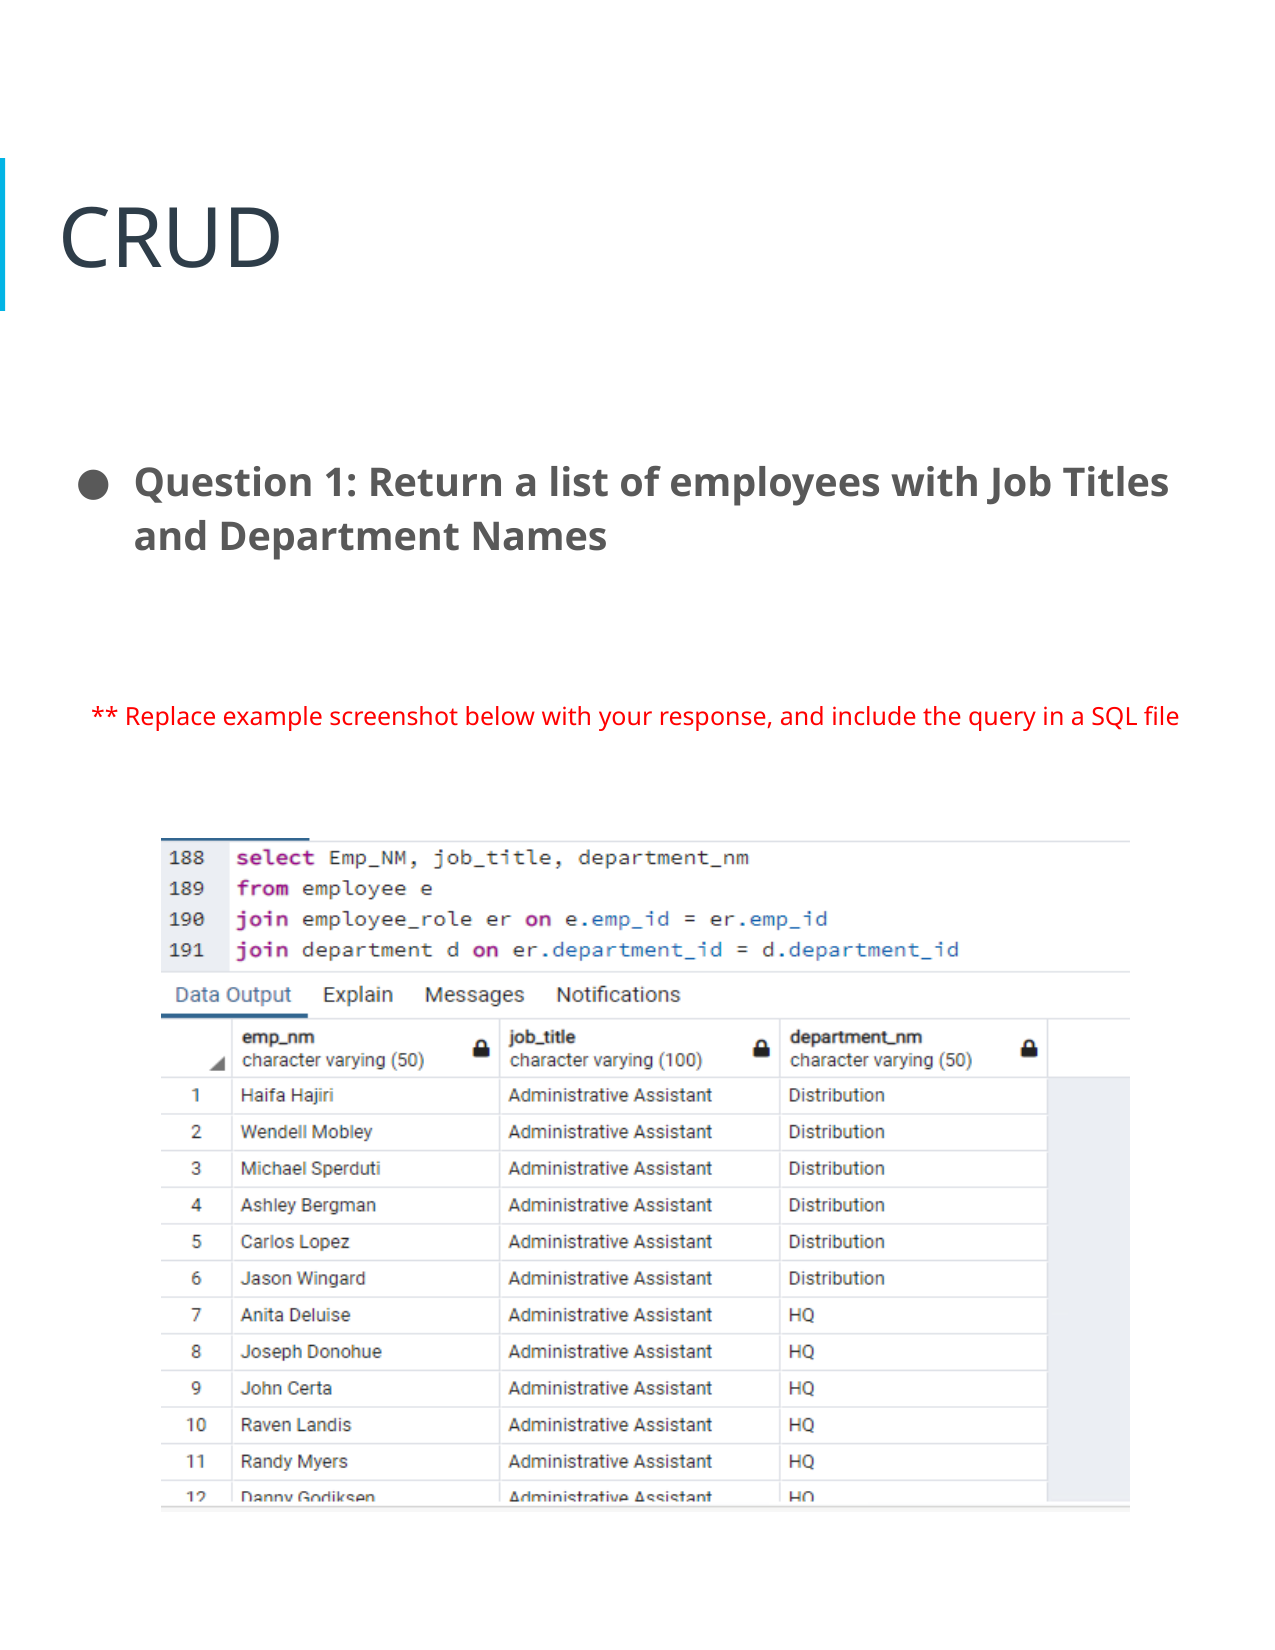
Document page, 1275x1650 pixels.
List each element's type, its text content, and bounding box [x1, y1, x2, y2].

title CRUD [43, 142, 1232, 327]
picture [161, 838, 1130, 1512]
list Question 1: Return a list of employees with Job Titles and Department Names ** Replace example screenshot below with your response, and include the query in a SQL file [43, 353, 1232, 1623]
